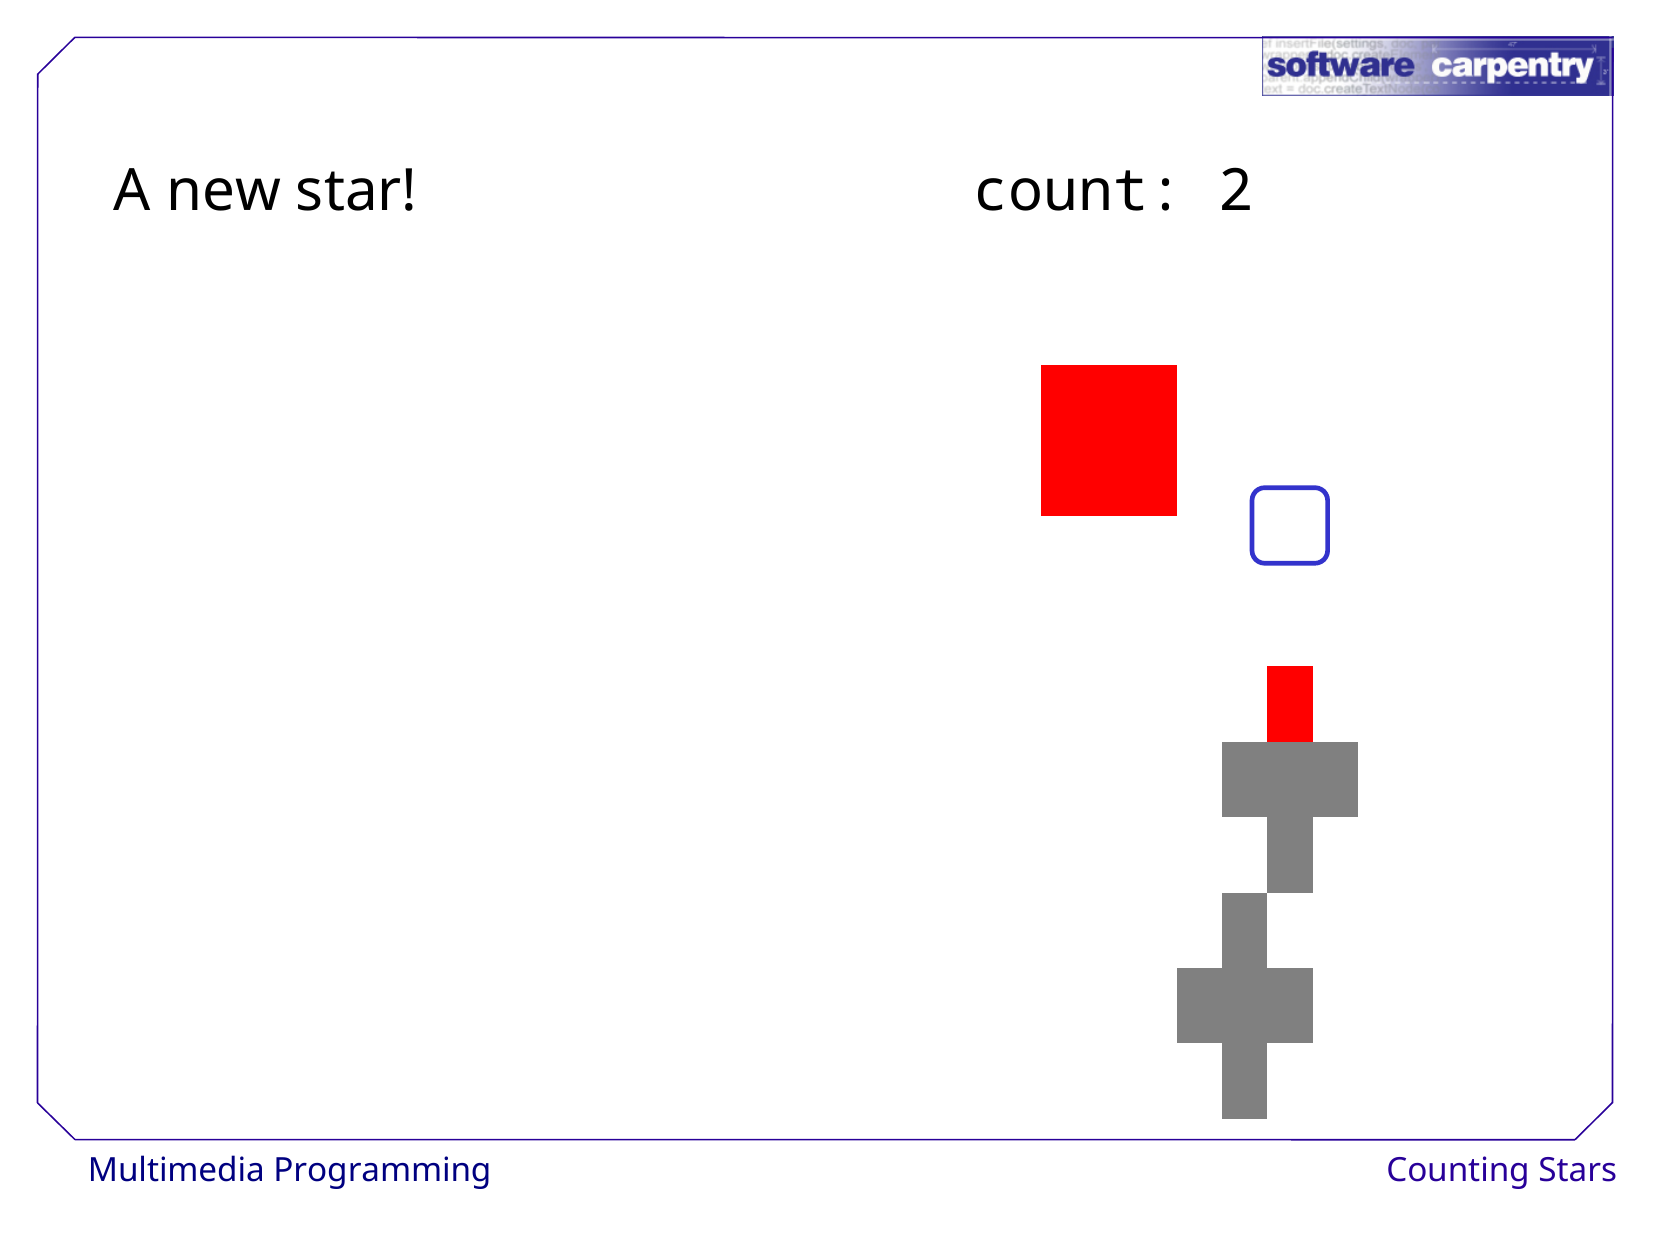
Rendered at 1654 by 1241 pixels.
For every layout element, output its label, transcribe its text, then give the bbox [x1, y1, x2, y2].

table_cell [1041, 817, 1086, 893]
table_cell [1313, 742, 1358, 817]
table_cell [1131, 893, 1177, 968]
table_cell [1267, 817, 1313, 893]
table_cell [1358, 516, 1403, 591]
table_cell [1041, 968, 1086, 1043]
table_cell [1041, 365, 1086, 440]
table_header [1222, 289, 1267, 365]
table_cell [1131, 1043, 1177, 1119]
table_cell [1131, 817, 1177, 893]
table_cell [995, 817, 1041, 893]
table_cell [1177, 968, 1222, 1043]
table_cell [1131, 591, 1177, 666]
table_cell [1177, 440, 1222, 516]
table_cell [950, 591, 995, 666]
table_cell [1255, 516, 1267, 560]
table_cell [1177, 1119, 1222, 1194]
table_cell [1086, 817, 1131, 893]
table_cell [1177, 817, 1222, 893]
table_cell [1267, 516, 1313, 560]
table_cell [950, 365, 995, 440]
table_cell [995, 666, 1041, 742]
table_cell [1313, 1043, 1358, 1119]
table_cell [1086, 365, 1131, 440]
table_cell [1086, 1043, 1131, 1119]
table_cell [1313, 440, 1358, 516]
table_cell [1086, 591, 1131, 666]
table_cell [950, 516, 995, 591]
table_cell [1267, 591, 1313, 666]
picture [1262, 36, 1614, 96]
table_cell [1267, 365, 1313, 440]
table_cell [1313, 491, 1325, 516]
table_cell [1313, 893, 1358, 968]
table_cell [1313, 516, 1325, 560]
table_cell [1255, 491, 1267, 516]
table_cell [1222, 440, 1267, 516]
table_cell [950, 968, 995, 1043]
table_cell [1177, 1043, 1222, 1119]
table_cell [1358, 666, 1403, 742]
table_header [1131, 289, 1177, 365]
table_cell [1222, 666, 1267, 742]
table_cell [1041, 1043, 1086, 1119]
table_cell [1267, 666, 1313, 742]
table_cell [1086, 893, 1131, 968]
table_cell [1222, 516, 1267, 591]
table_cell [1086, 742, 1131, 817]
table_header [1267, 289, 1313, 365]
table_cell [995, 365, 1041, 440]
table_cell [1358, 1043, 1403, 1119]
table_header [1358, 289, 1403, 365]
table_cell [1086, 1119, 1131, 1194]
table_header [1041, 289, 1086, 365]
table_cell [1177, 742, 1222, 817]
table_cell [995, 893, 1041, 968]
table_cell [1041, 1119, 1086, 1194]
text_box A new star! [99, 109, 912, 231]
table_cell [1358, 1119, 1403, 1194]
table_cell [1131, 1119, 1177, 1194]
table_cell [1267, 742, 1313, 817]
table_cell [950, 666, 995, 742]
table_cell [1222, 591, 1267, 666]
table_cell [950, 893, 995, 968]
table_cell [1313, 1119, 1358, 1194]
table_cell [1222, 968, 1267, 1043]
table_cell [1041, 893, 1086, 968]
table_cell [1086, 440, 1131, 516]
table_cell [1131, 968, 1177, 1043]
table_cell [995, 968, 1041, 1043]
table_cell [1267, 1043, 1313, 1119]
table_cell [1313, 666, 1358, 742]
table_cell [1267, 1119, 1313, 1194]
table_cell [1222, 1043, 1267, 1119]
table_cell [1131, 742, 1177, 817]
table_cell [1177, 893, 1222, 968]
table_cell [1086, 516, 1131, 591]
table_cell [1267, 566, 1313, 591]
table_cell [995, 742, 1041, 817]
table_cell [1313, 591, 1358, 666]
table_cell [1222, 893, 1267, 968]
text_box count: 2 [959, 109, 1404, 231]
table_cell [995, 1119, 1041, 1194]
table_cell [1313, 968, 1358, 1043]
table_header [1086, 289, 1131, 365]
table_cell [1267, 968, 1313, 1043]
table_header [1313, 289, 1358, 365]
table_cell [1222, 365, 1267, 440]
table_cell [1358, 365, 1403, 440]
table_cell [1267, 491, 1313, 516]
table_cell [1041, 742, 1086, 817]
table_cell [995, 591, 1041, 666]
table_cell [1177, 666, 1222, 742]
table_cell [1177, 591, 1222, 666]
table_cell [1313, 365, 1358, 440]
table_cell [1041, 440, 1086, 516]
table_cell [1313, 817, 1358, 893]
table_cell [1041, 516, 1086, 591]
table_cell [1222, 817, 1267, 893]
table_cell [950, 817, 995, 893]
table_cell [1313, 516, 1358, 591]
table_cell [995, 1043, 1041, 1119]
table_cell [1267, 440, 1313, 485]
table_cell [1222, 742, 1267, 817]
table_cell [1086, 666, 1131, 742]
table_cell [1177, 365, 1222, 440]
table_cell [995, 516, 1041, 591]
table_cell [1041, 591, 1086, 666]
table_cell [1358, 968, 1403, 1043]
table_header [950, 289, 995, 365]
table_cell [1358, 440, 1403, 516]
table_cell [995, 440, 1041, 516]
table_cell [950, 440, 995, 516]
table_cell [1358, 893, 1403, 968]
table_cell [1131, 516, 1177, 591]
table_cell [1358, 817, 1403, 893]
table_header [1177, 289, 1222, 365]
table_header [995, 289, 1041, 365]
table_cell [950, 1043, 995, 1119]
table_cell [950, 1119, 995, 1194]
table_cell [1222, 1119, 1267, 1194]
table_cell [1041, 666, 1086, 742]
table_cell [1358, 591, 1403, 666]
table_cell [1177, 516, 1222, 591]
table_cell [1267, 893, 1313, 968]
table_cell [1086, 968, 1131, 1043]
table_cell [950, 742, 995, 817]
table_cell [1131, 365, 1177, 440]
table_cell [1131, 440, 1177, 516]
table_cell [1131, 666, 1177, 742]
table_cell [1358, 742, 1403, 817]
